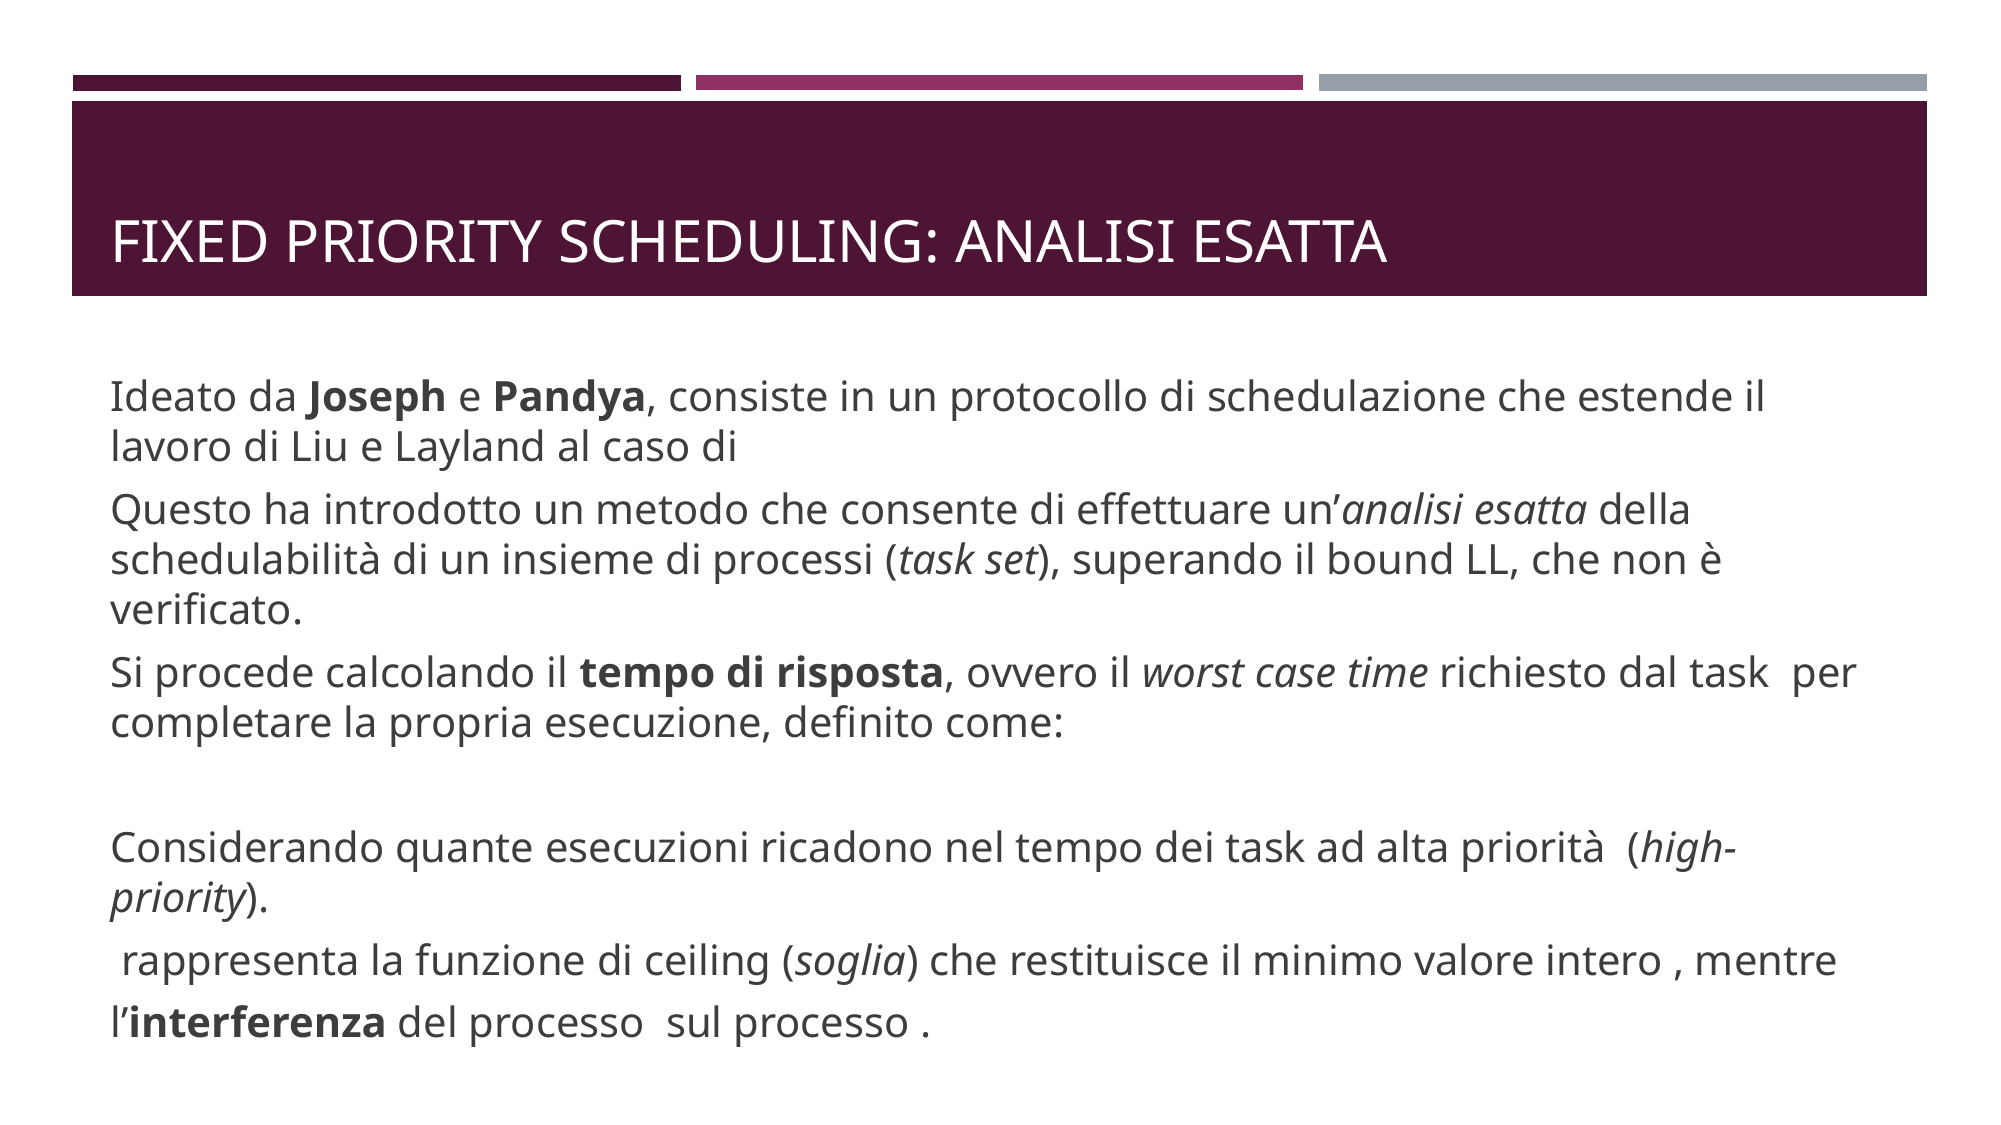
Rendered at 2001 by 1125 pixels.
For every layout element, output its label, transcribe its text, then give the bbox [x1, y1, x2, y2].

title Fixed priority scheduling: analisi esatta [95, 115, 1905, 282]
list Ideato da Joseph e Pandya, consiste in un protocollo di schedulazione che estende il lavoro di Liu e Layland al caso di Questo ha introdotto un metodo che consente di effettuare un’analisi esatta della schedulabilità di un insieme di processi (task set), superando il bound LL, che non è verificato. Si procede calcolando il tempo di risposta, ovvero il worst case time richiesto dal task per completare la propria esecuzione, definito come: Considerando quante esecuzioni ricadono nel tempo dei task ad alta priorità (high-priority). rappresenta la funzione di ceiling (soglia) che restituisce il minimo valore intero , mentre l’interferenza del processo sul processo . [95, 315, 1905, 1100]
